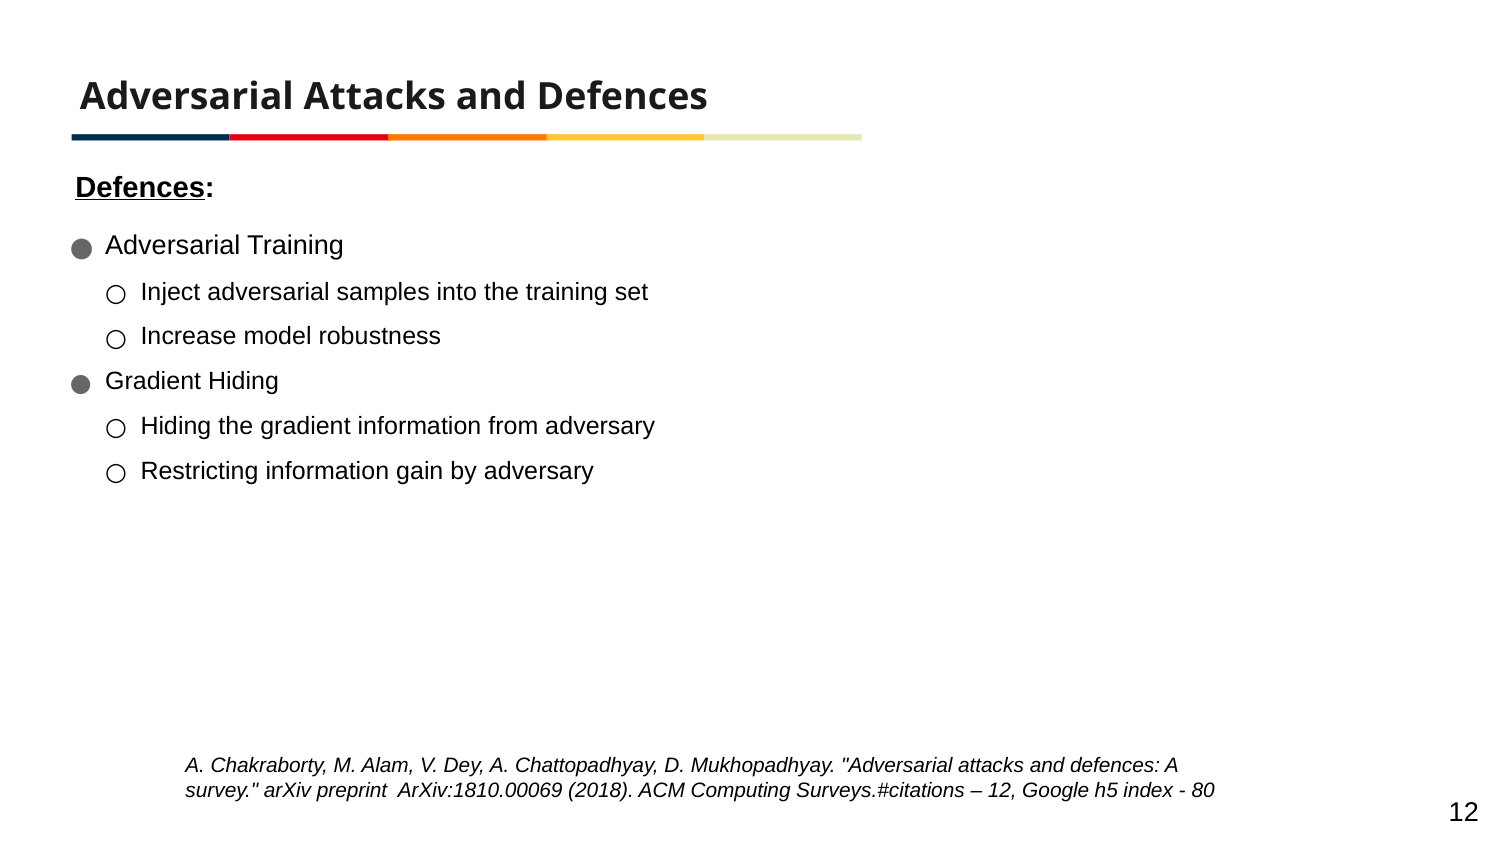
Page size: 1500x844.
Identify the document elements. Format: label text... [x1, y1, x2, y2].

picture [71, 130, 875, 142]
text_box Defences: [60, 152, 335, 203]
text_box A. Chakraborty, M. Alam, V. Dey, A. Chattopadhyay, D. Mukhopadhyay. "Adversarial attacks and defences: A survey." arXiv preprint ArXiv:1810.00069 (2018). ACM Computing Surveys.#citations – 12, Google h5 index - 80 [170, 744, 1261, 806]
text_box Adversarial Attacks and Defences [64, 64, 833, 164]
slide_number <number> [1403, 779, 1494, 844]
text_box Adversarial Training Inject adversarial samples into the training set Increase model robustness Gradient Hiding Hiding the gradient information from adversary Restricting information gain by adversary [54, 203, 1124, 630]
